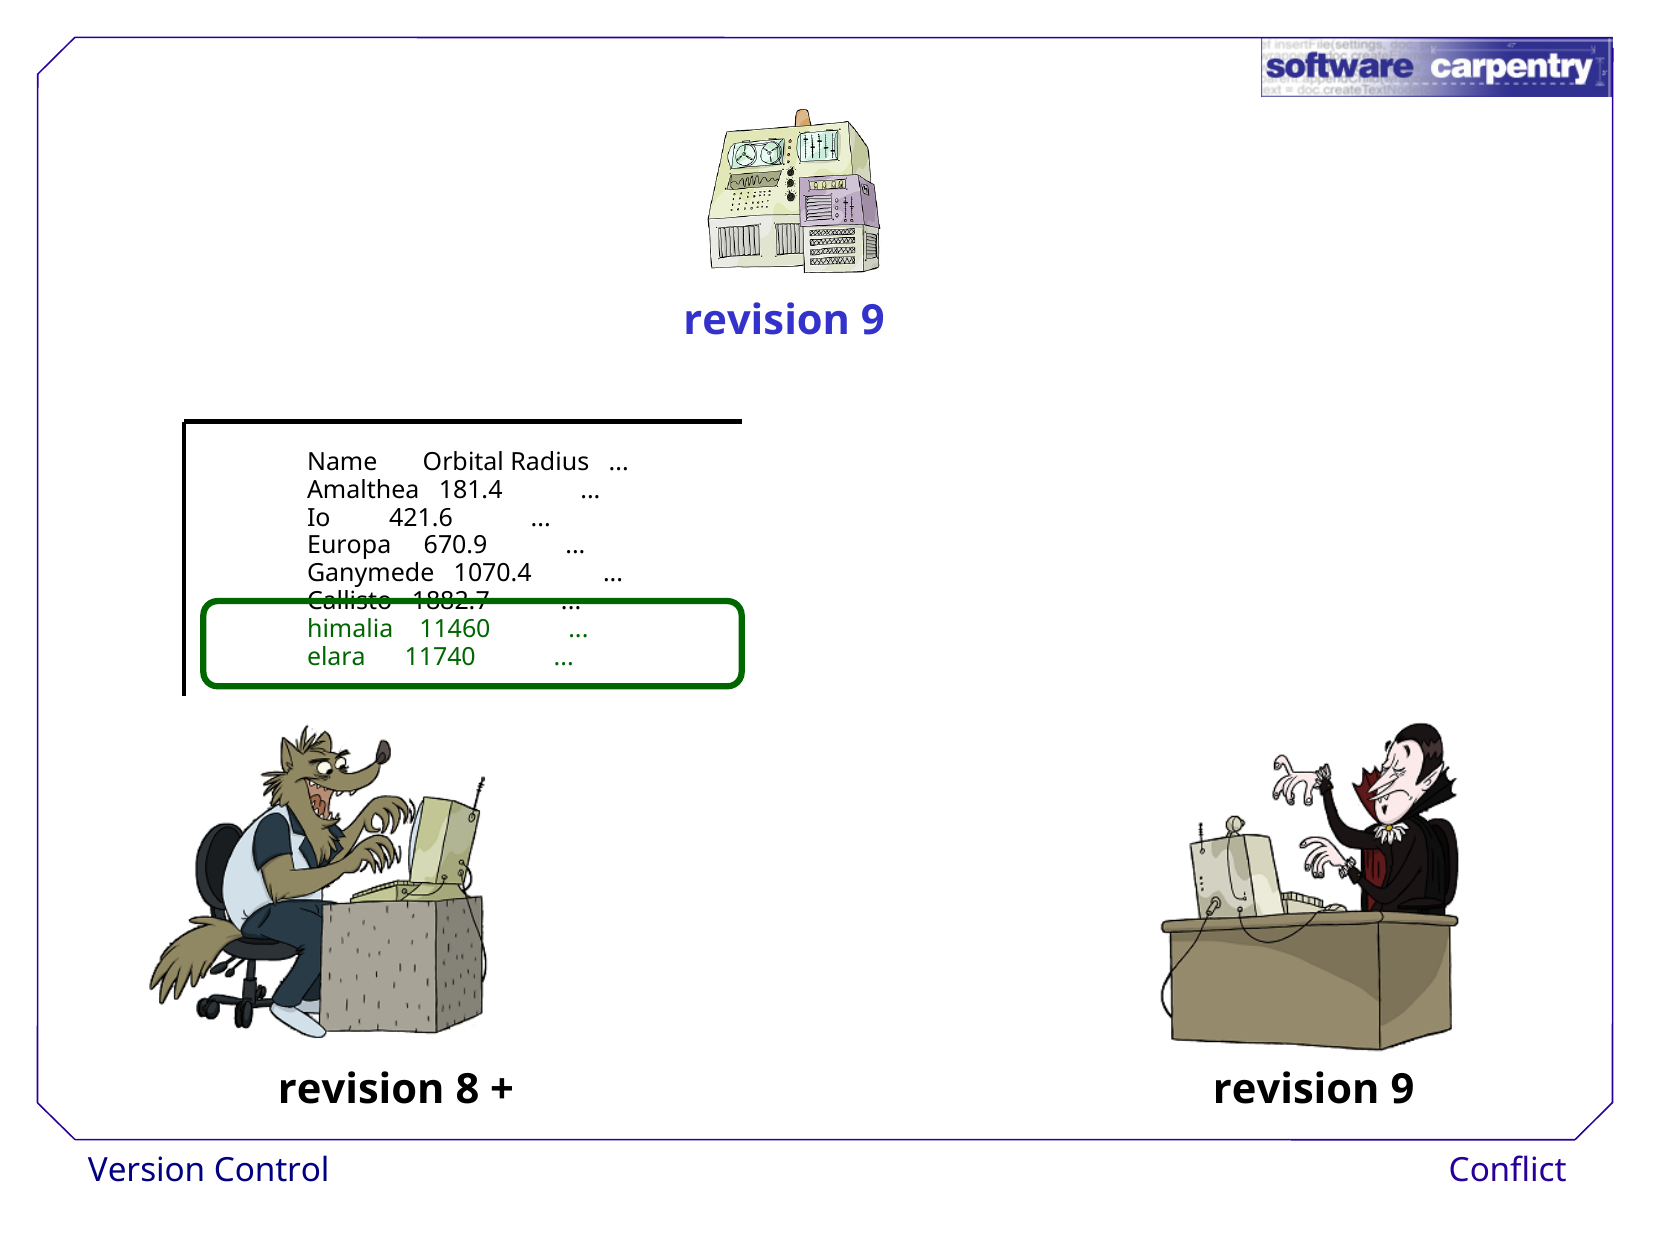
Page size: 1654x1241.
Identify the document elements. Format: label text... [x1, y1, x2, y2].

text_box revision 9 [1198, 1059, 1430, 1122]
text_box revision 9 [668, 289, 900, 352]
picture [137, 705, 516, 1069]
picture [1148, 695, 1474, 1067]
text_box Name Orbital Radius ... Amalthea 181.4 ... Io 421.6 ... Europa 670.9 ... Ganymede 1070.4 ... Callisto 1882.7 ... himalia 11460 ... elara 11740 ... [292, 605, 645, 679]
picture [1261, 39, 1613, 97]
text_box Name Orbital Radius ... Amalthea 181.4 ... Io 421.6 ... Europa 670.9 ... Ganymede 1070.4 ... Callisto 1882.7 ... himalia 11460 ... elara 11740 ... [292, 440, 645, 597]
picture [688, 90, 903, 286]
text_box revision 8 + [263, 1059, 530, 1122]
